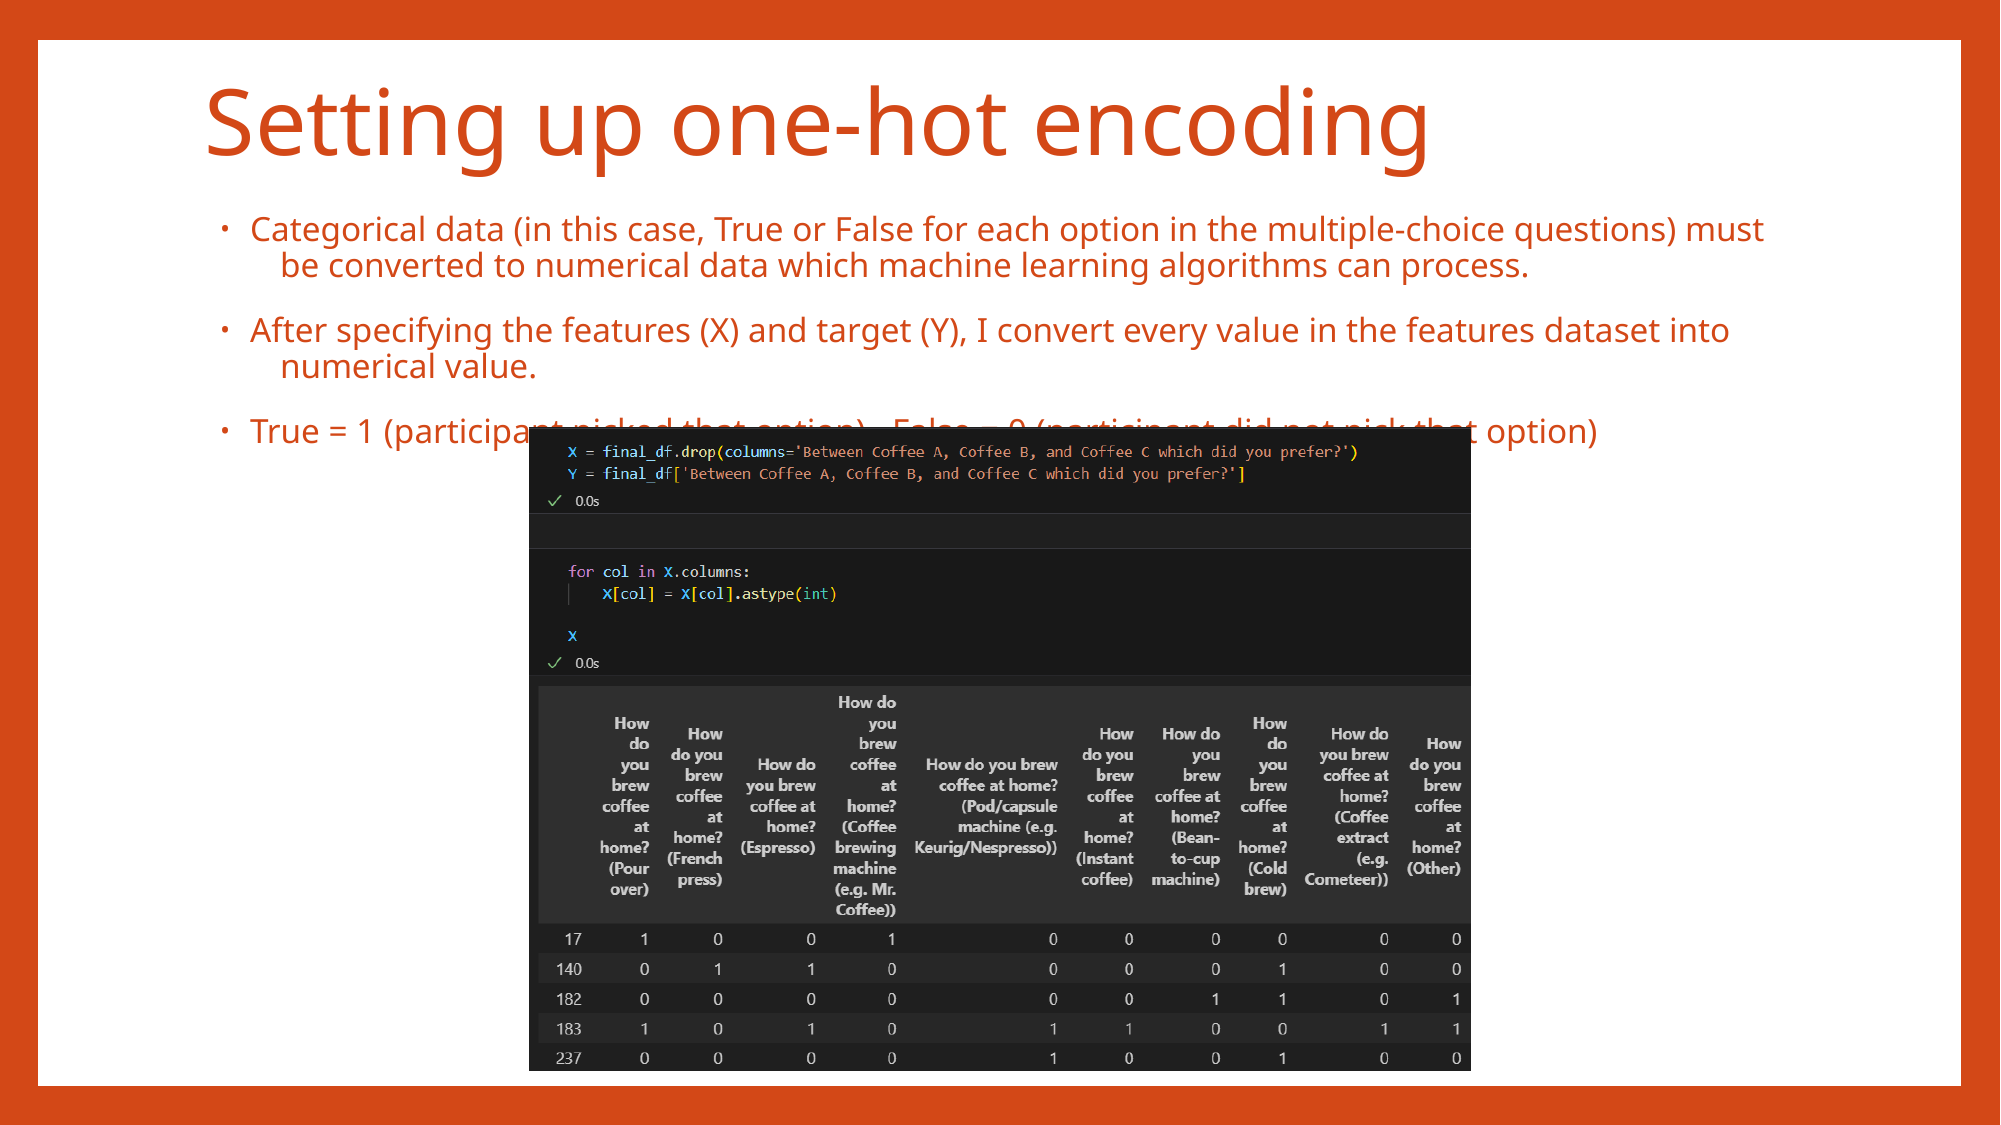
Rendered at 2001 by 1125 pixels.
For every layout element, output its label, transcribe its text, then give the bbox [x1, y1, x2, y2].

title Setting up one-hot encoding [189, 14, 1810, 238]
list Categorical data (in this case, True or False for each option in the multiple-choice questions) must be converted to numerical data which machine learning algorithms can process. After specifying the features (X) and target (Y), I convert every value in the features dataset into numerical value. True = 1 (participant picked that option) , False = 0 (participant did not pick that option) [190, 205, 1810, 868]
picture [529, 427, 1471, 1072]
